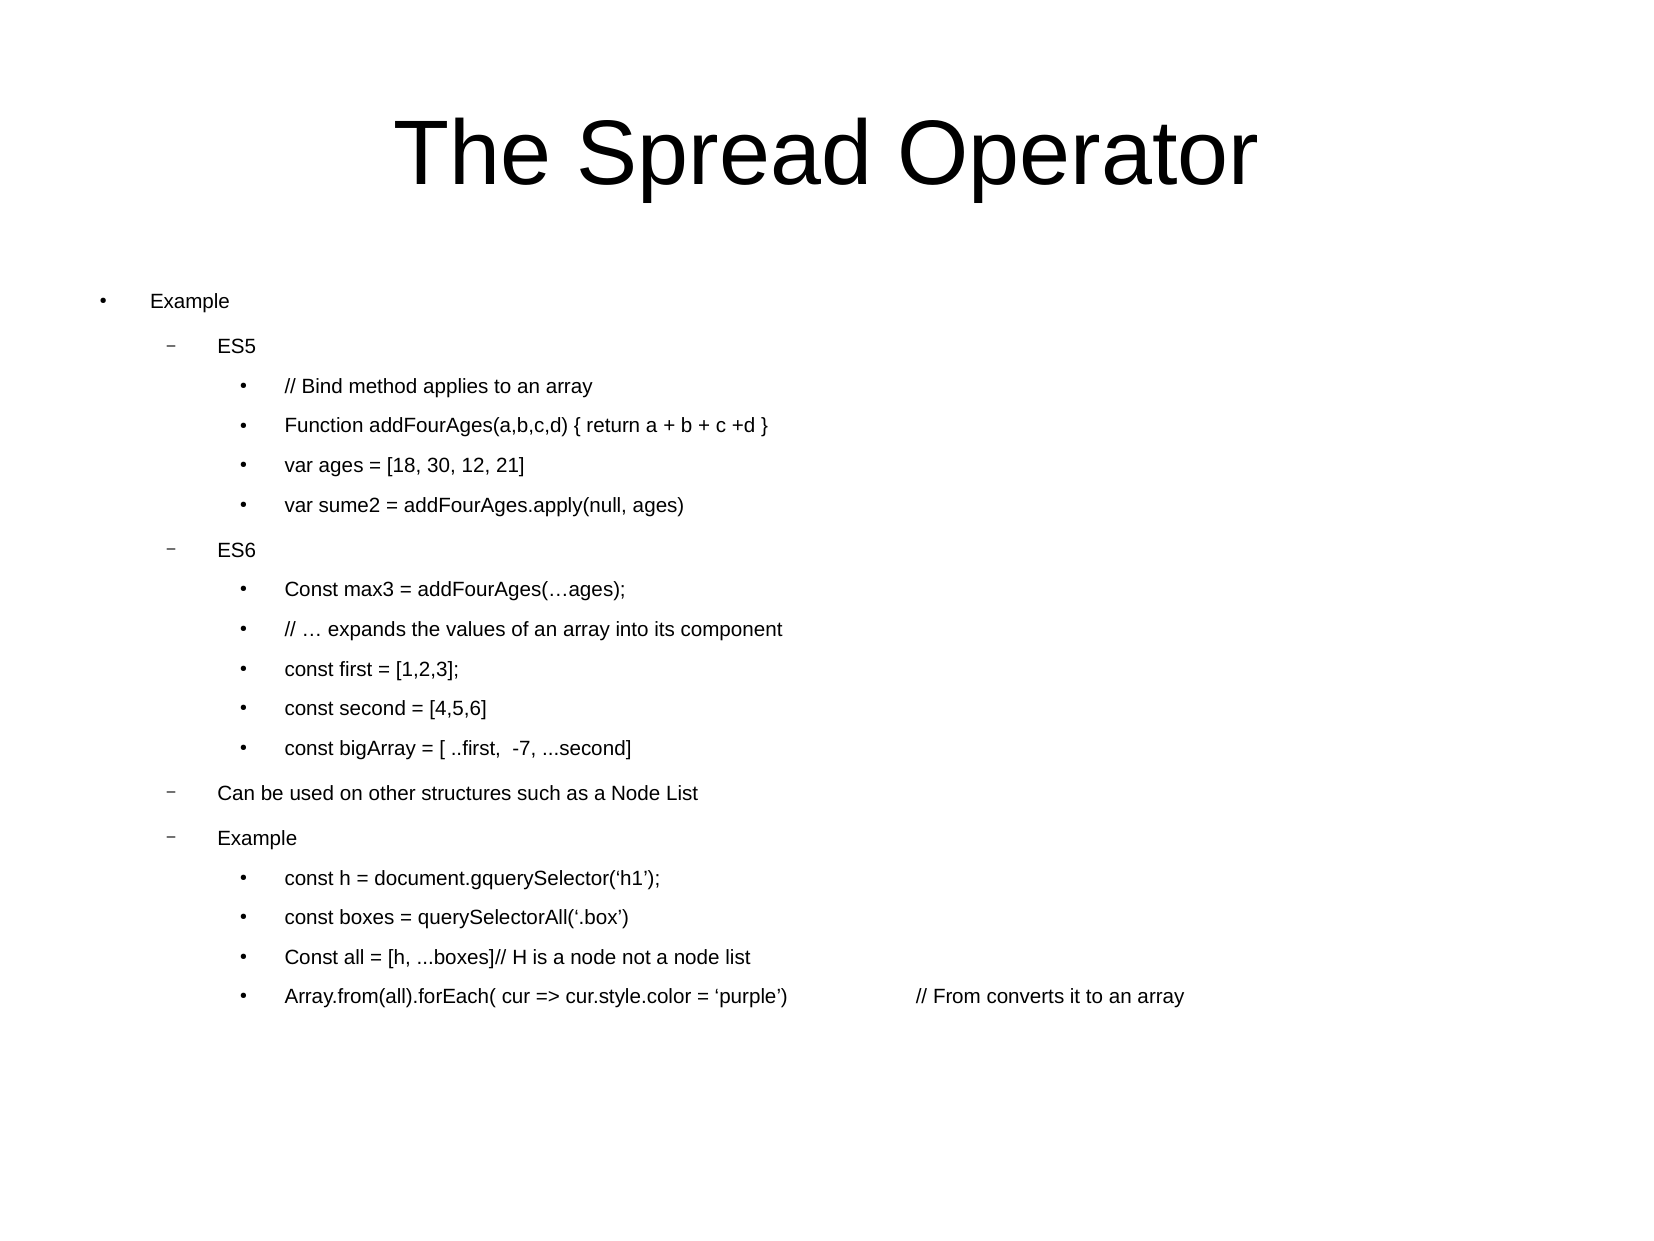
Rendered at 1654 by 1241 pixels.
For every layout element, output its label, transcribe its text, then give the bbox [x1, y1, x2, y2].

list Example ES5 // Bind method applies to an array Function addFourAges(a,b,c,d) { return a + b + c +d } var ages = [18, 30, 12, 21] var sume2 = addFourAges.apply(null, ages) ES6 Const max3 = addFourAges(…ages); // … expands the values of an array into its component const first = [1,2,3]; const second = [4,5,6] const bigArray = [ ..first, -7, ...second] Can be used on other structures such as a Node List Example const h = document.gquerySelector(‘h1’); const boxes = querySelectorAll(‘.box’) Const all = [h, ...boxes] // H is a node not a node list Array.from(all).forEach( cur => cur.style.color = ‘purple’) // From converts it to an array [82, 290, 1571, 1010]
title The Spread Operator [82, 49, 1571, 257]
